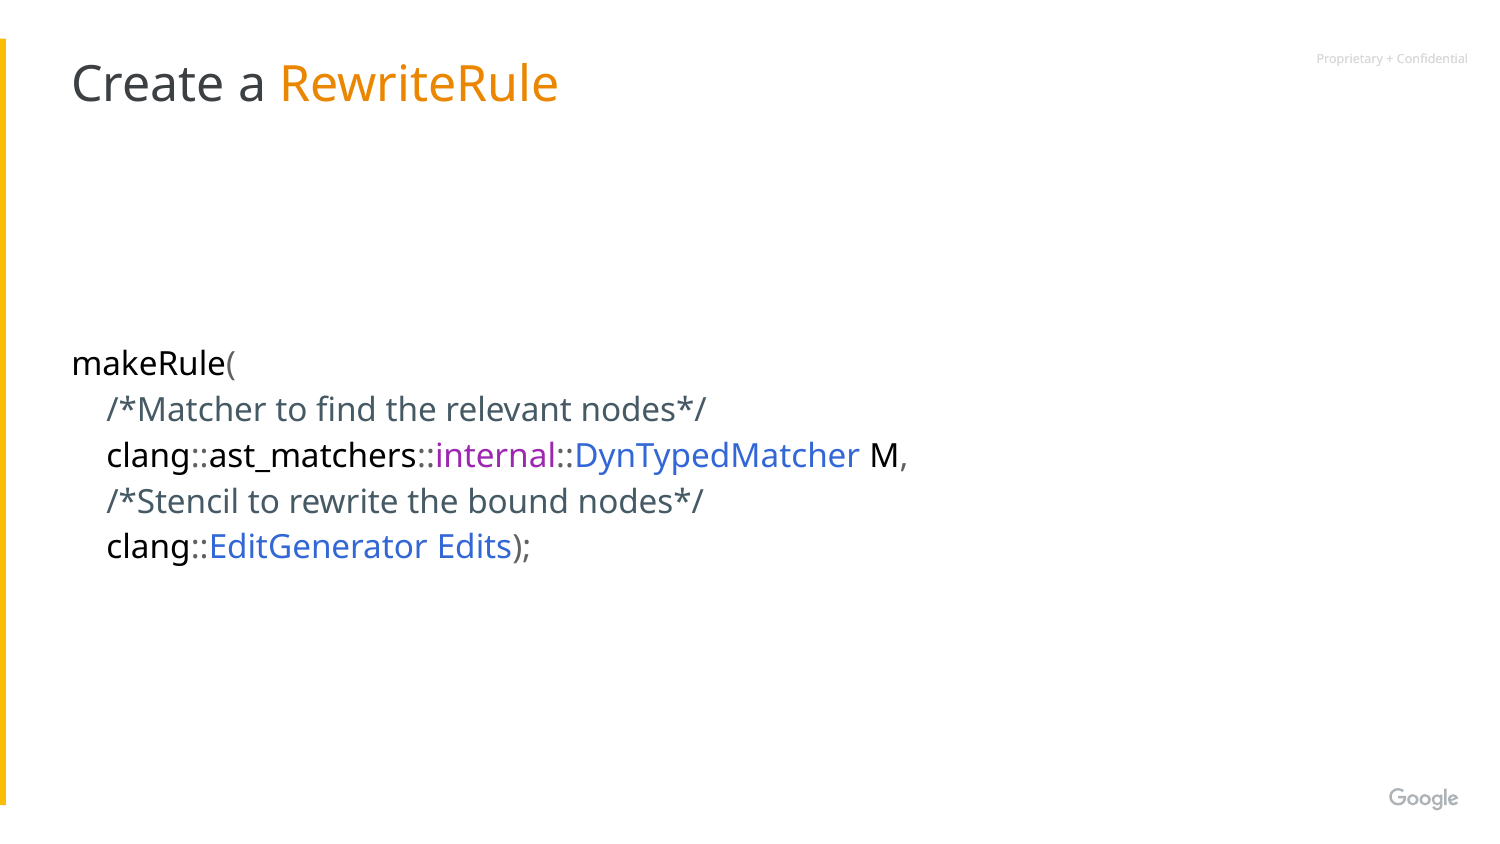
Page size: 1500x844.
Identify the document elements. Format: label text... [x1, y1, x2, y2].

list makeRule( /*Matcher to find the relevant nodes*/ clang::ast_matchers::internal::DynTypedMatcher M, /*Stencil to rewrite the bound nodes*/ clang::EditGenerator Edits); [56, 321, 1189, 585]
title Create a RewriteRule [56, 43, 1336, 112]
